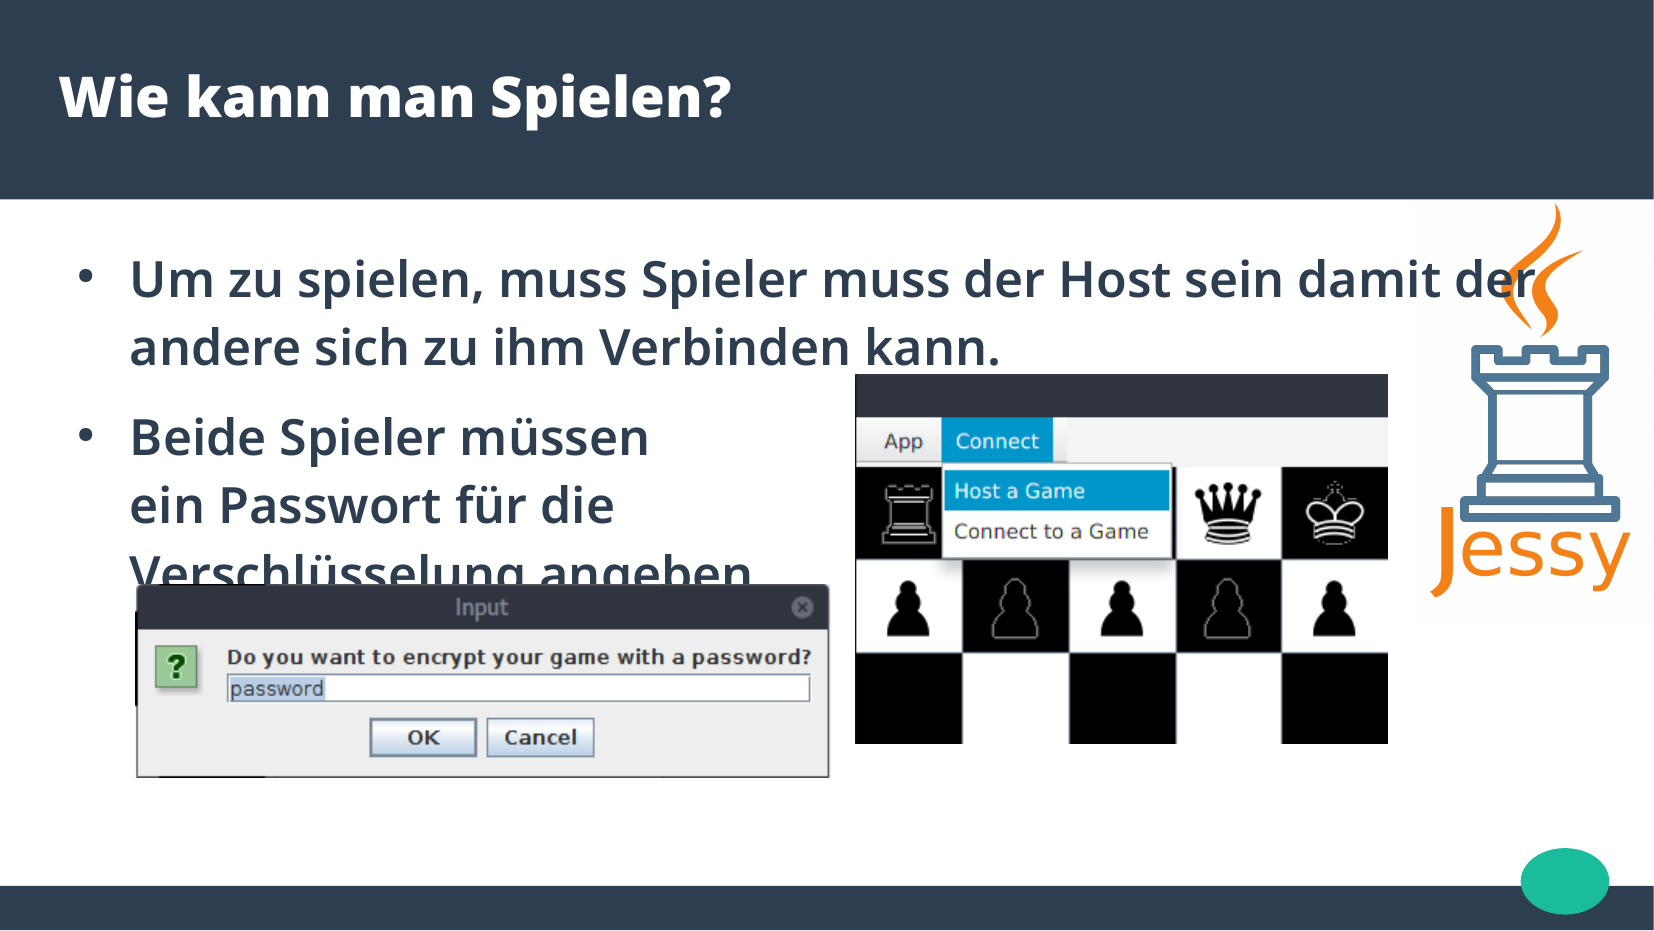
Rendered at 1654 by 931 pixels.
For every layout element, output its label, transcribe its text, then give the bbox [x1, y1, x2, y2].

picture [855, 374, 1388, 744]
picture [1415, 200, 1654, 625]
title Wie kann man Spielen? [59, 37, 1595, 155]
picture [135, 584, 831, 778]
list Um zu spielen, muss Spieler muss der Host sein damit der andere sich zu ihm Verbinden kann. Beide Spieler müssen ein Passwort für die Verschlüsselung angeben. [59, 243, 1595, 864]
